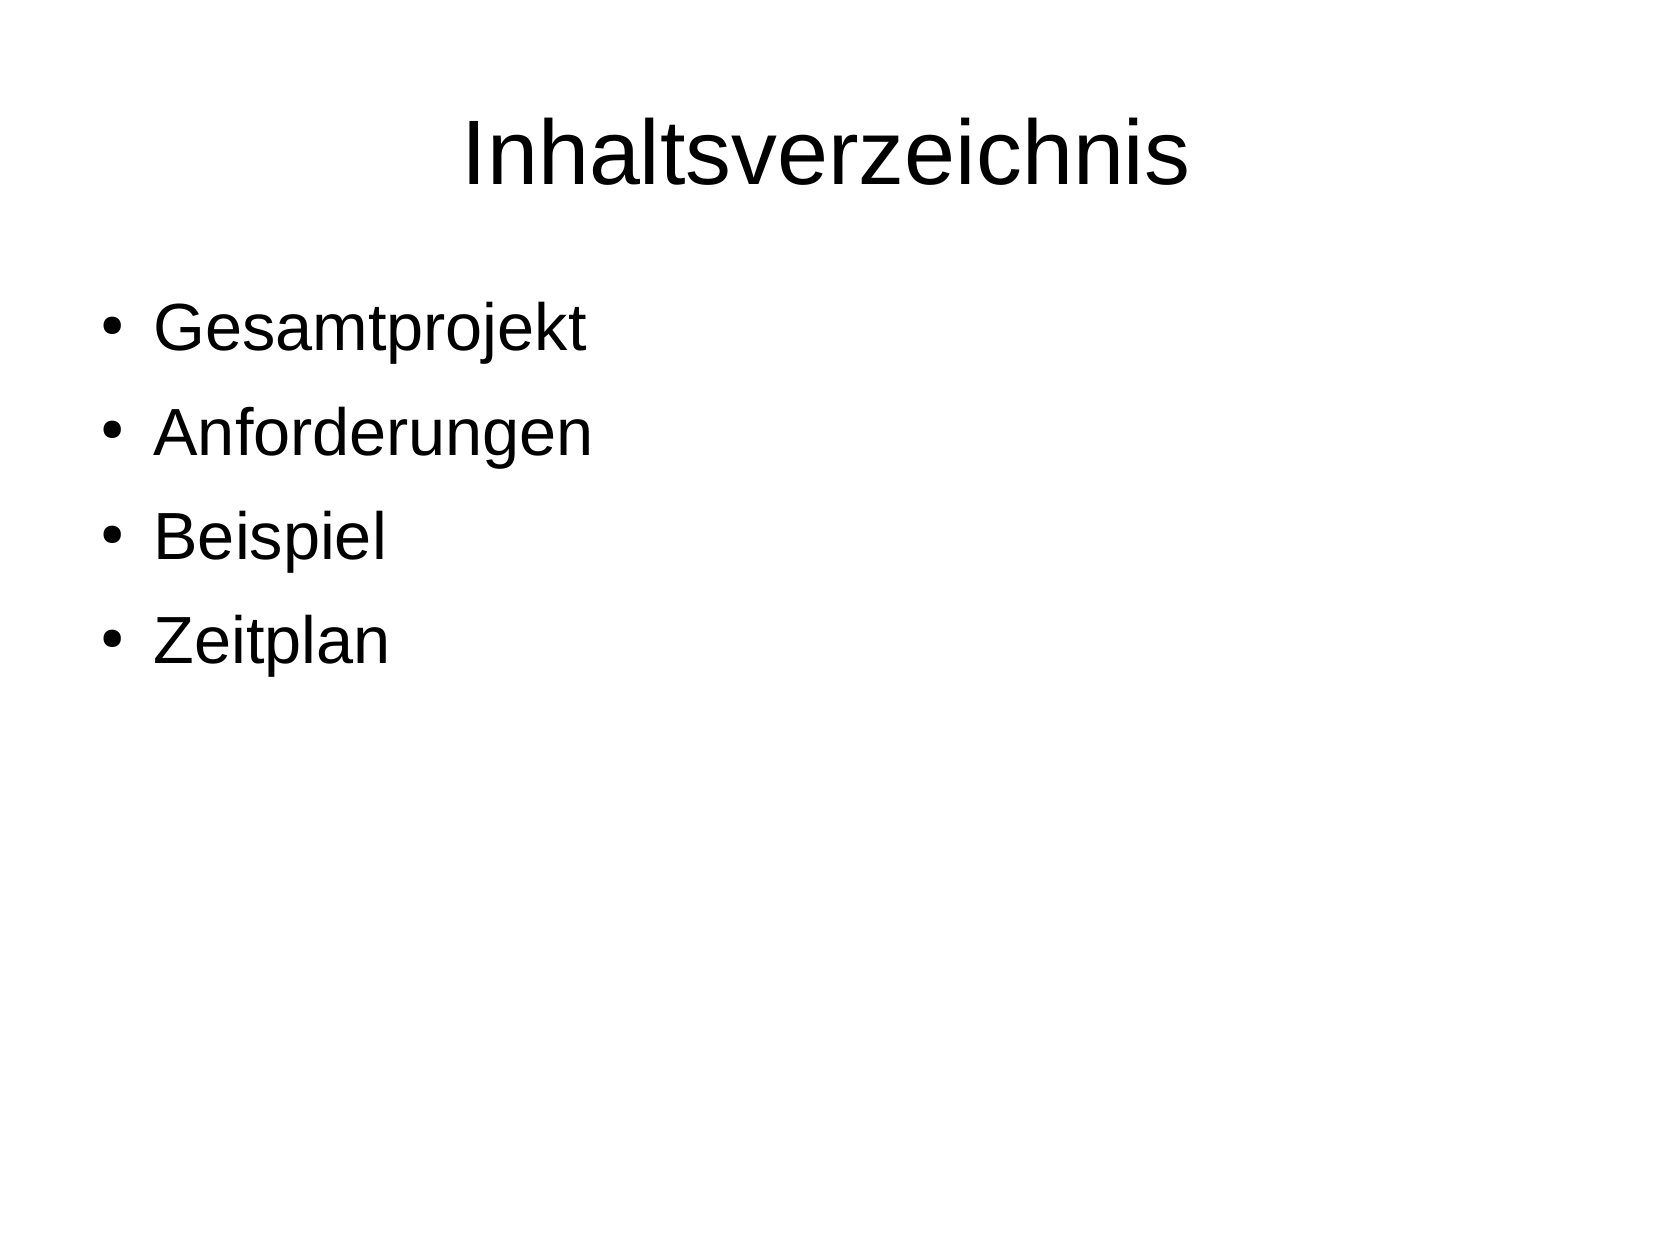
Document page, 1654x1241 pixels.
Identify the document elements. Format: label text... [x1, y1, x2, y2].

title Inhaltsverzeichnis [82, 49, 1571, 257]
list Gesamtprojekt Anforderungen Beispiel Zeitplan [82, 290, 1571, 1109]
